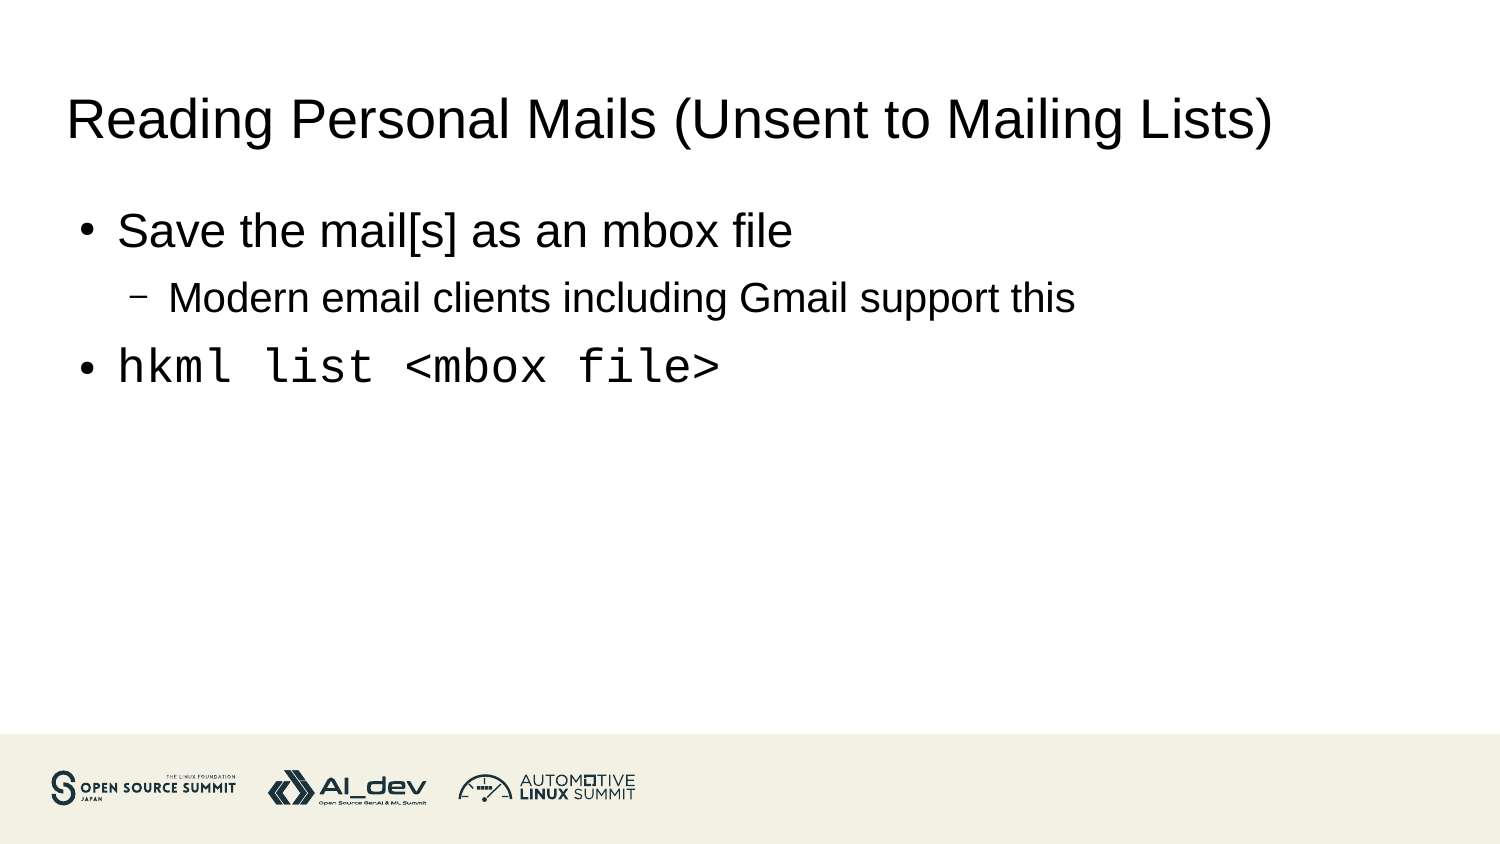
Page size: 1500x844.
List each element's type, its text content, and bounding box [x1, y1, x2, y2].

list Save the mail[s] as an mbox file Modern email clients including Gmail support this hkml list <mbox file> [51, 189, 1449, 413]
title Reading Personal Mails (Unsent to Mailing Lists) [51, 72, 1449, 167]
